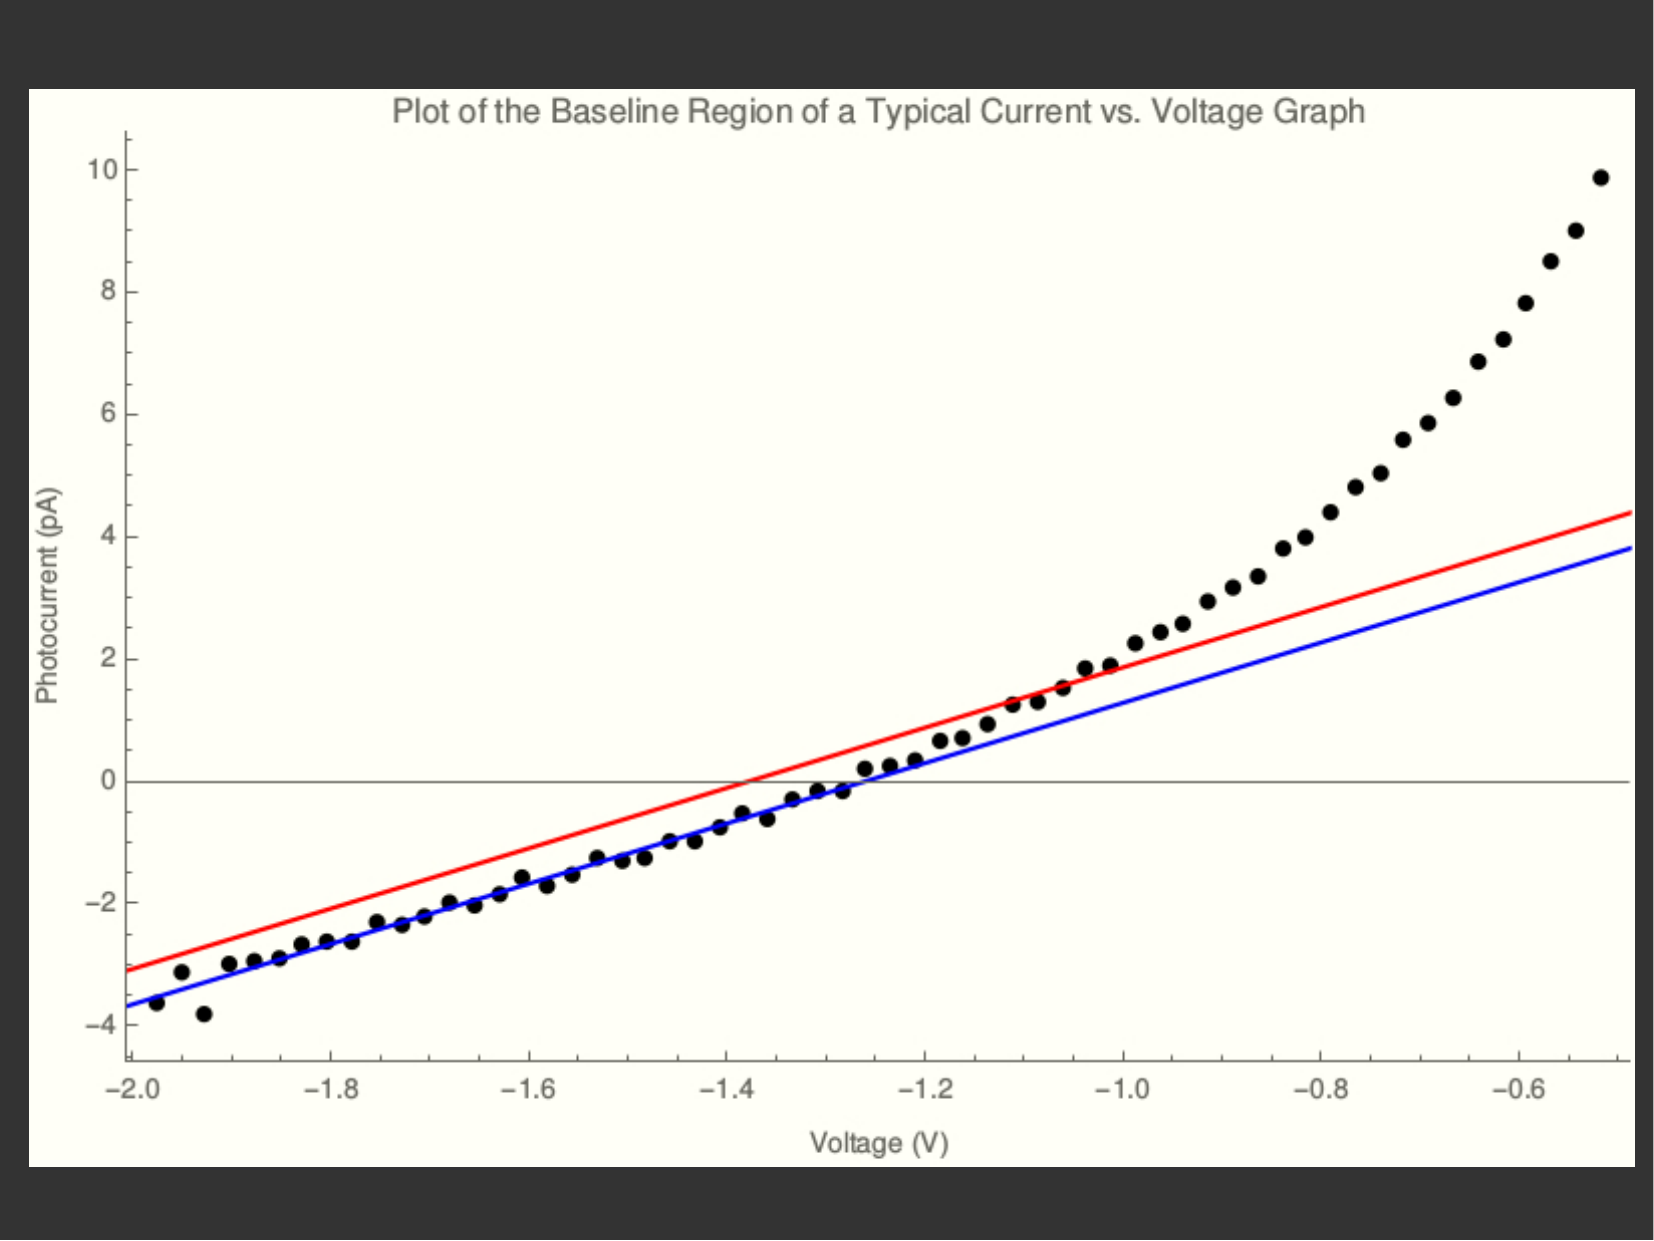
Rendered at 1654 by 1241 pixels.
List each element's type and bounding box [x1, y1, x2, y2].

picture [29, 89, 1635, 1167]
